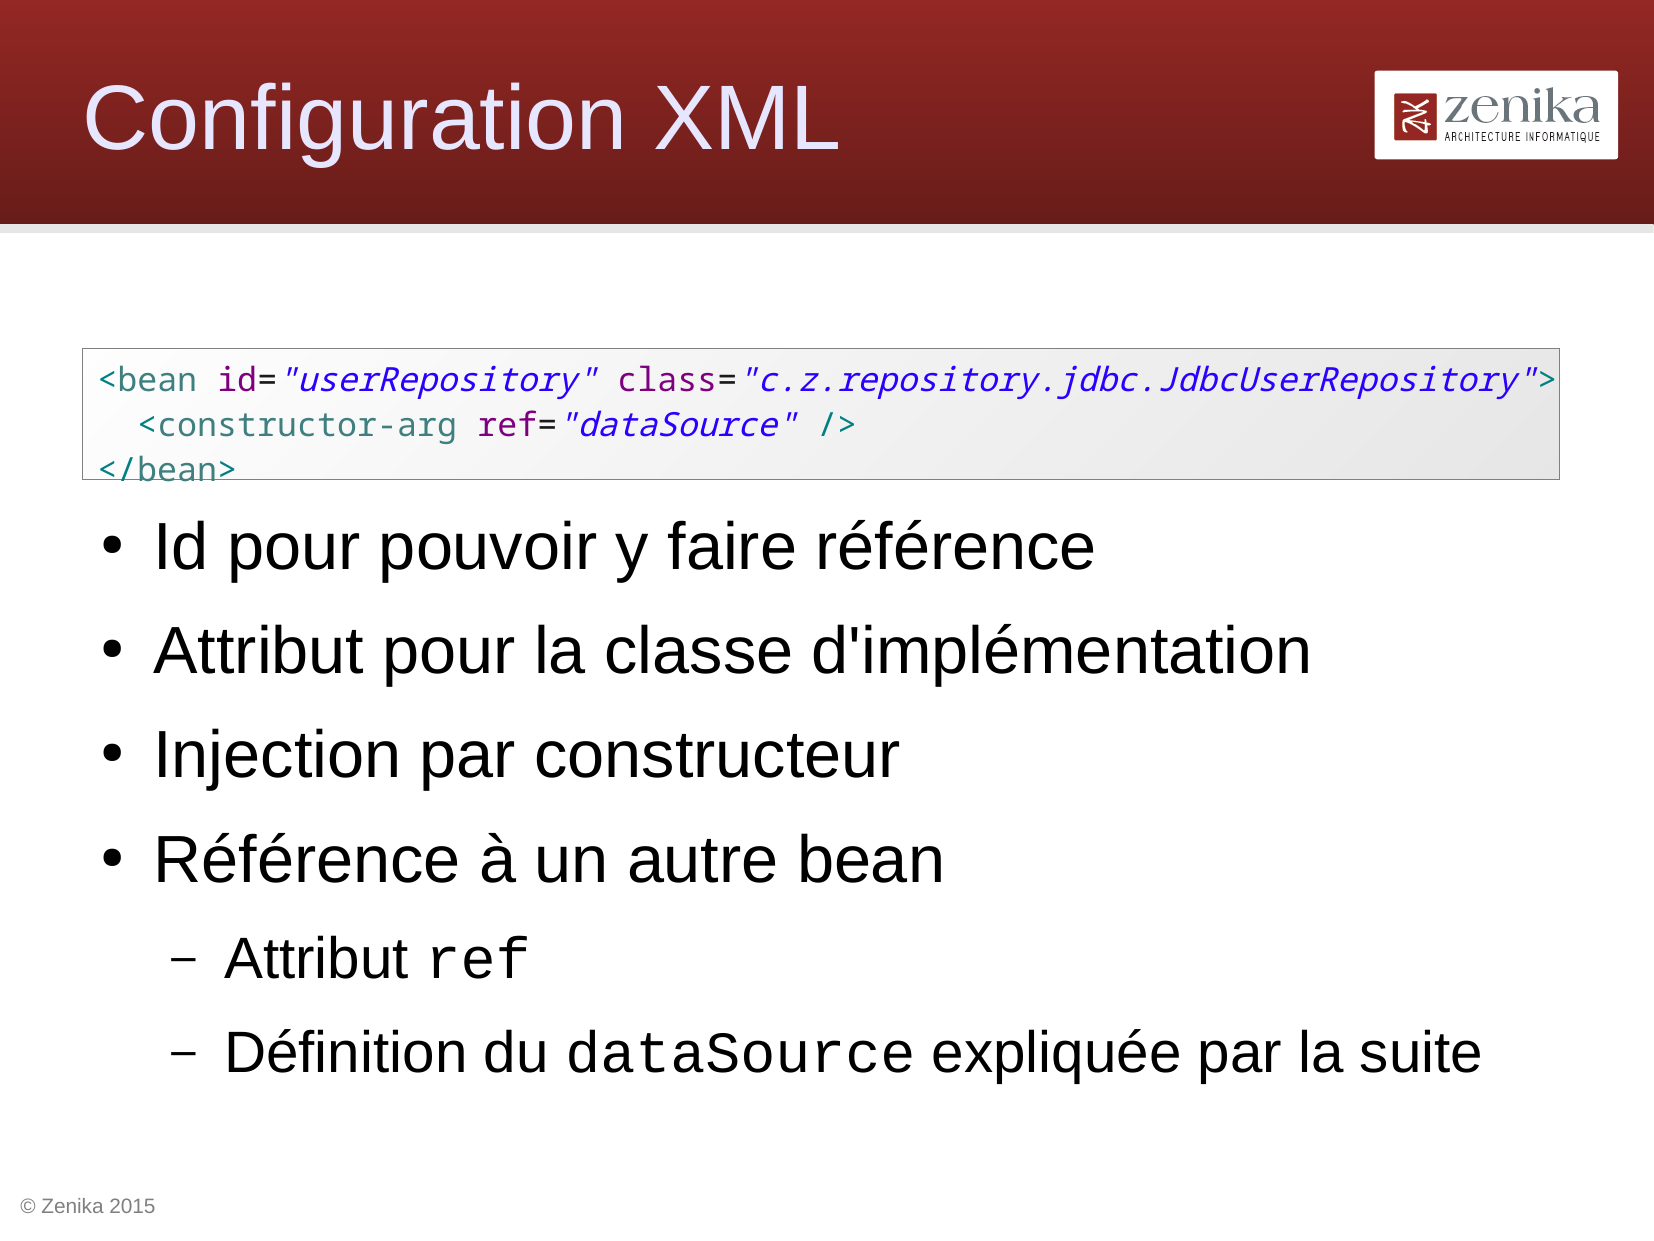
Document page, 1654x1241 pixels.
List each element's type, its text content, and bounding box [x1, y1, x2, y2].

title Configuration XML [82, 13, 1571, 222]
text_box <bean id="userRepository" class="c.z.repository.jdbc.JdbcUserRepository"> <constructor-arg ref="dataSource" /> </bean> [82, 348, 1560, 480]
list Id pour pouvoir y faire référence Attribut pour la classe d'implémentation Injection par constructeur Référence à un autre bean Attribut ref Définition du dataSource expliquée par la suite [82, 508, 1538, 1228]
picture [1571, 82, 1600, 149]
